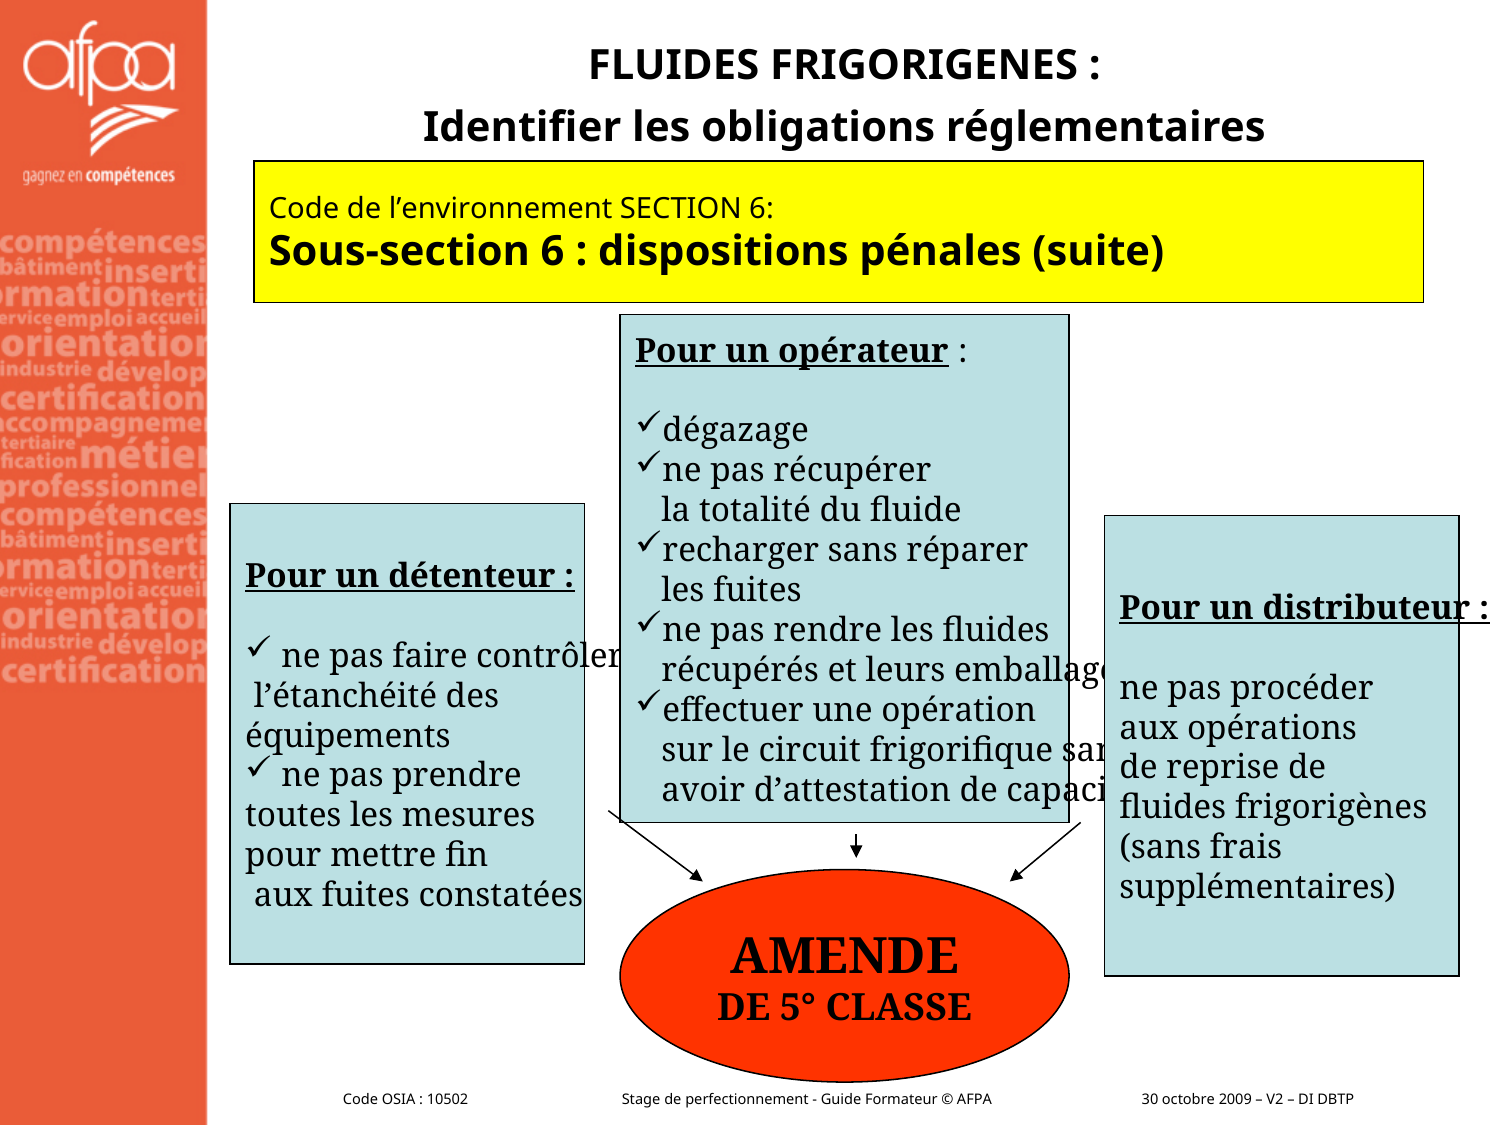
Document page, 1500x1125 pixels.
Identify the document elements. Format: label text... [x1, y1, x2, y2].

picture [0, 0, 1500, 1125]
text_box Pour un distributeur : ne pas procéder aux opérations de reprise de fluides frigorigènes (sans frais supplémentaires) [1104, 515, 1459, 977]
text_box Code de l’environnement SECTION 6: Sous-section 6 : dispositions pénales (suite) [253, 160, 1424, 303]
text_box AMENDE DE 5° CLASSE [620, 869, 1070, 1083]
text_box Pour un détenteur : ne pas faire contrôler l’étanchéité des équipements ne pas prendre toutes les mesures pour mettre fin aux fuites constatées [230, 503, 585, 965]
subtitle FLUIDES FRIGORIGENES : Identifier les obligations réglementaires [242, 31, 1447, 202]
text_box Pour un opérateur : dégazage ne pas récupérer la totalité du fluide recharger sans réparer les fuites ne pas rendre les fluides récupérés et leurs emballages effectuer une opération sur le circuit frigorifique sans avoir d’attestation de capacité [620, 314, 1070, 823]
